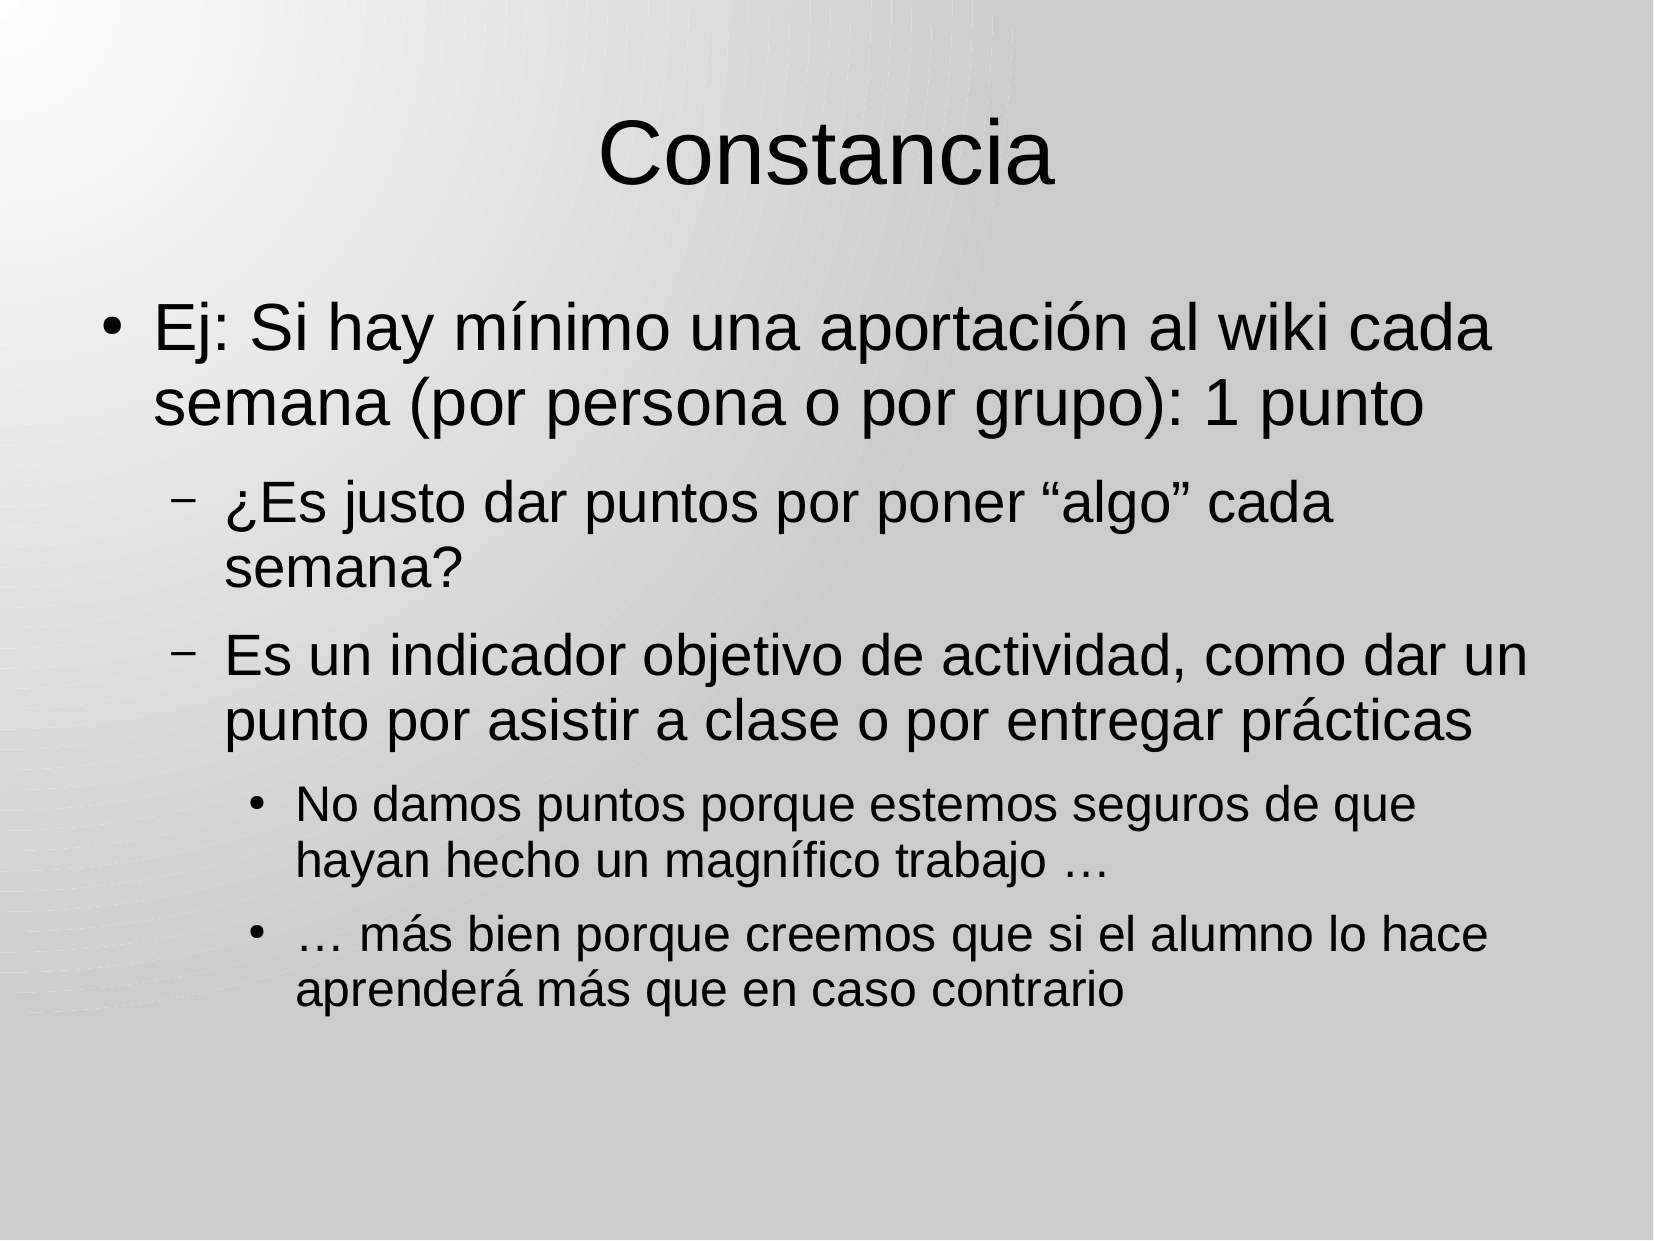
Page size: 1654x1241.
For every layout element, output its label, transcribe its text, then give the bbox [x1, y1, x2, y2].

title Constancia [82, 49, 1571, 257]
list Ej: Si hay mínimo una aportación al wiki cada semana (por persona o por grupo): 1 punto ¿Es justo dar puntos por poner “algo” cada semana? Es un indicador objetivo de actividad, como dar un punto por asistir a clase o por entregar prácticas No damos puntos porque estemos seguros de que hayan hecho un magnífico trabajo … … más bien porque creemos que si el alumno lo hace aprenderá más que en caso contrario [82, 290, 1538, 1109]
